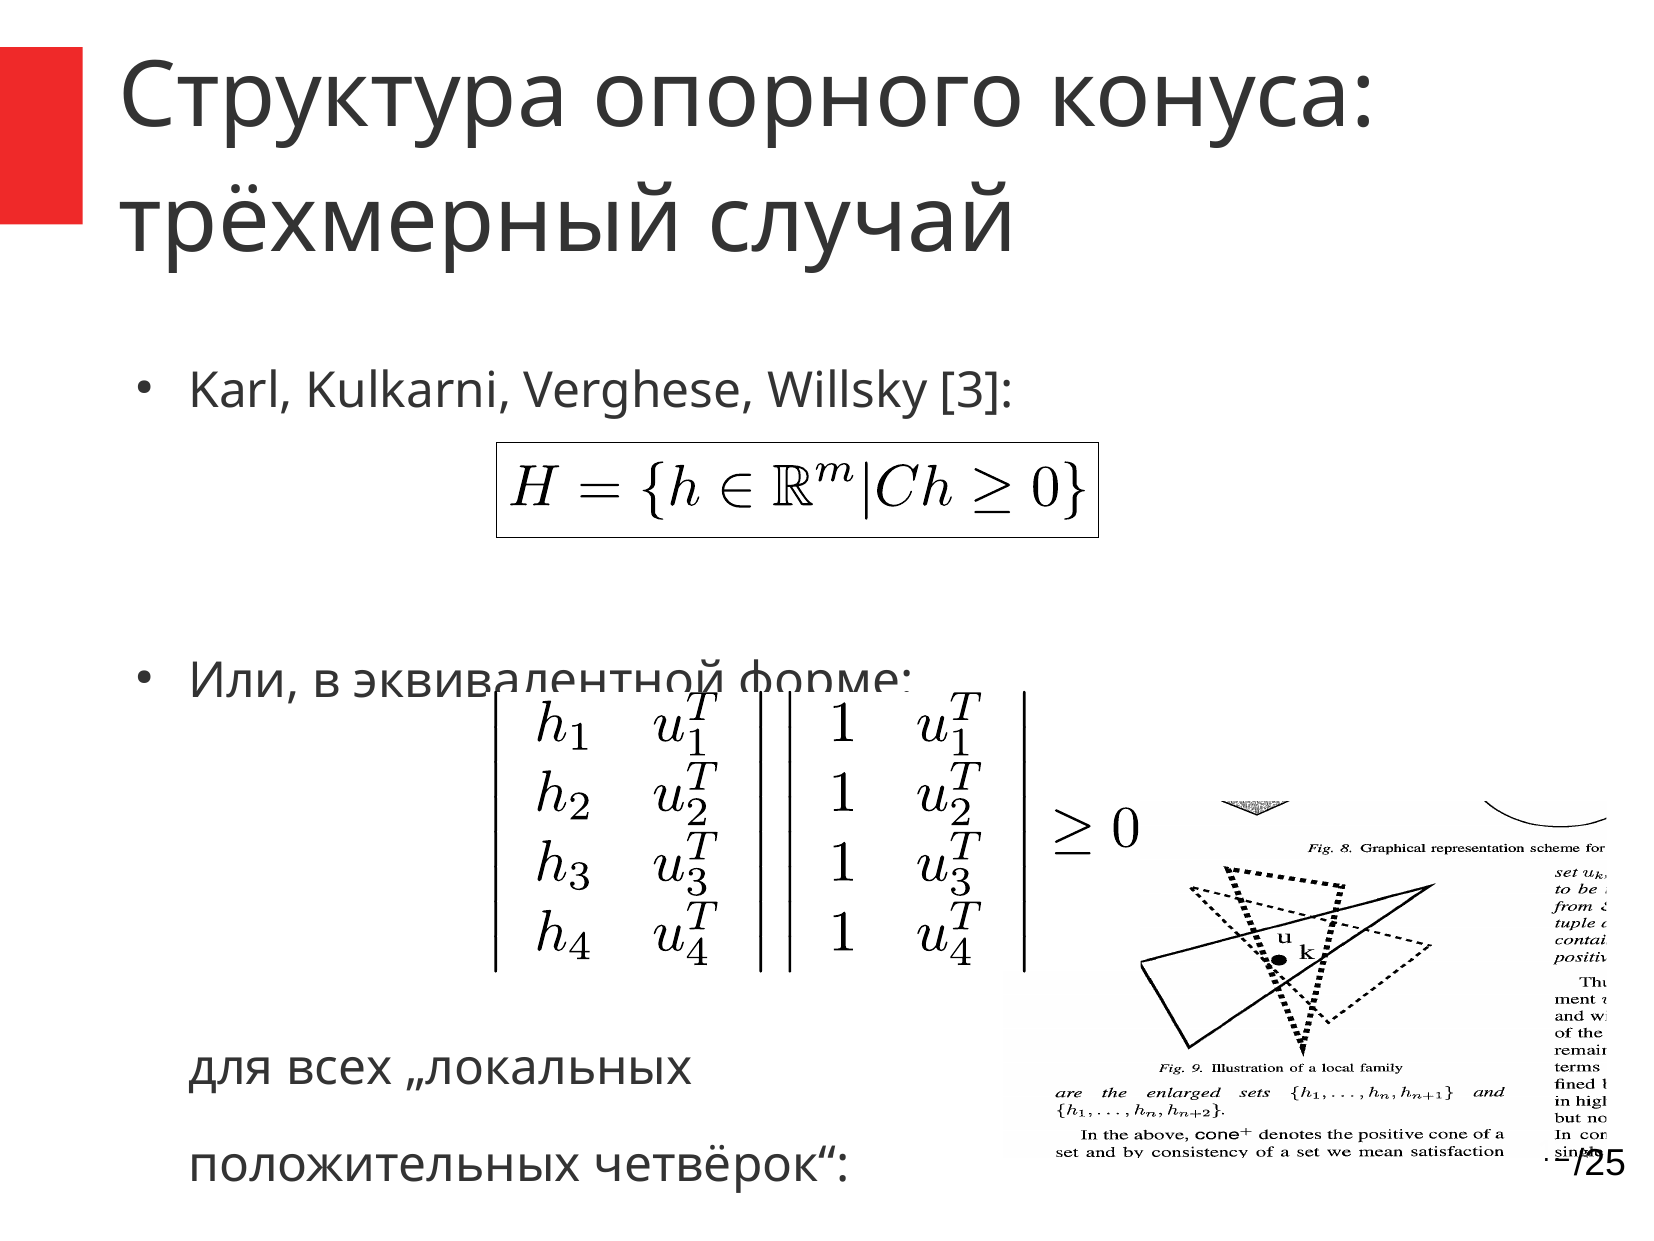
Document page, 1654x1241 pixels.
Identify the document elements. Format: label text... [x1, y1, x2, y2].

picture [1536, 801, 1607, 1158]
text_box [507, 461, 1090, 520]
list Karl, Kulkarni, Verghese, Willsky [3]: Или, в эквивалентной форме: для всех „локальных положительных четвёрок“: [118, 354, 1536, 1205]
text_box [485, 690, 1141, 973]
text_box /25 [1559, 1134, 1654, 1205]
title Структура опорного конуса: трёхмерный случай [118, 45, 1571, 261]
